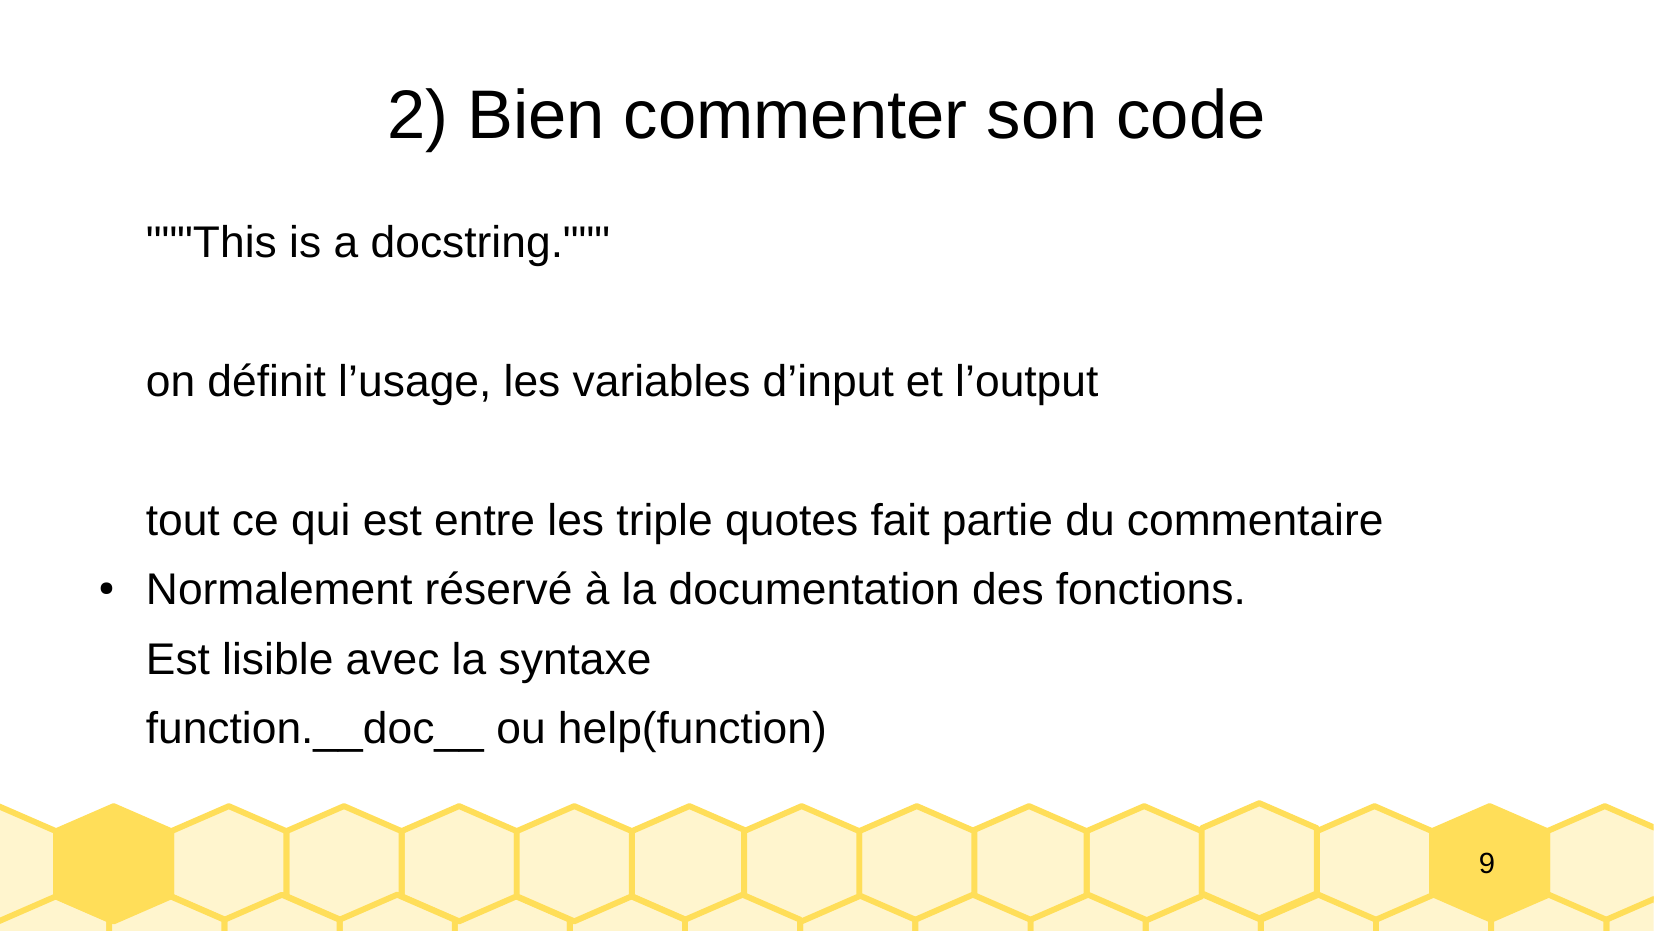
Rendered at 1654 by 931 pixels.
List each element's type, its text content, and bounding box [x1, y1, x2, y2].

title 2) Bien commenter son code [82, 37, 1571, 193]
list """This is a docstring.""" on définit l’usage, les variables d’input et l’output tout ce qui est entre les triple quotes fait partie du commentaire Normalement réservé à la documentation des fonctions. Est lisible avec la syntaxe function.__doc__ ou help(function) [82, 217, 1571, 758]
